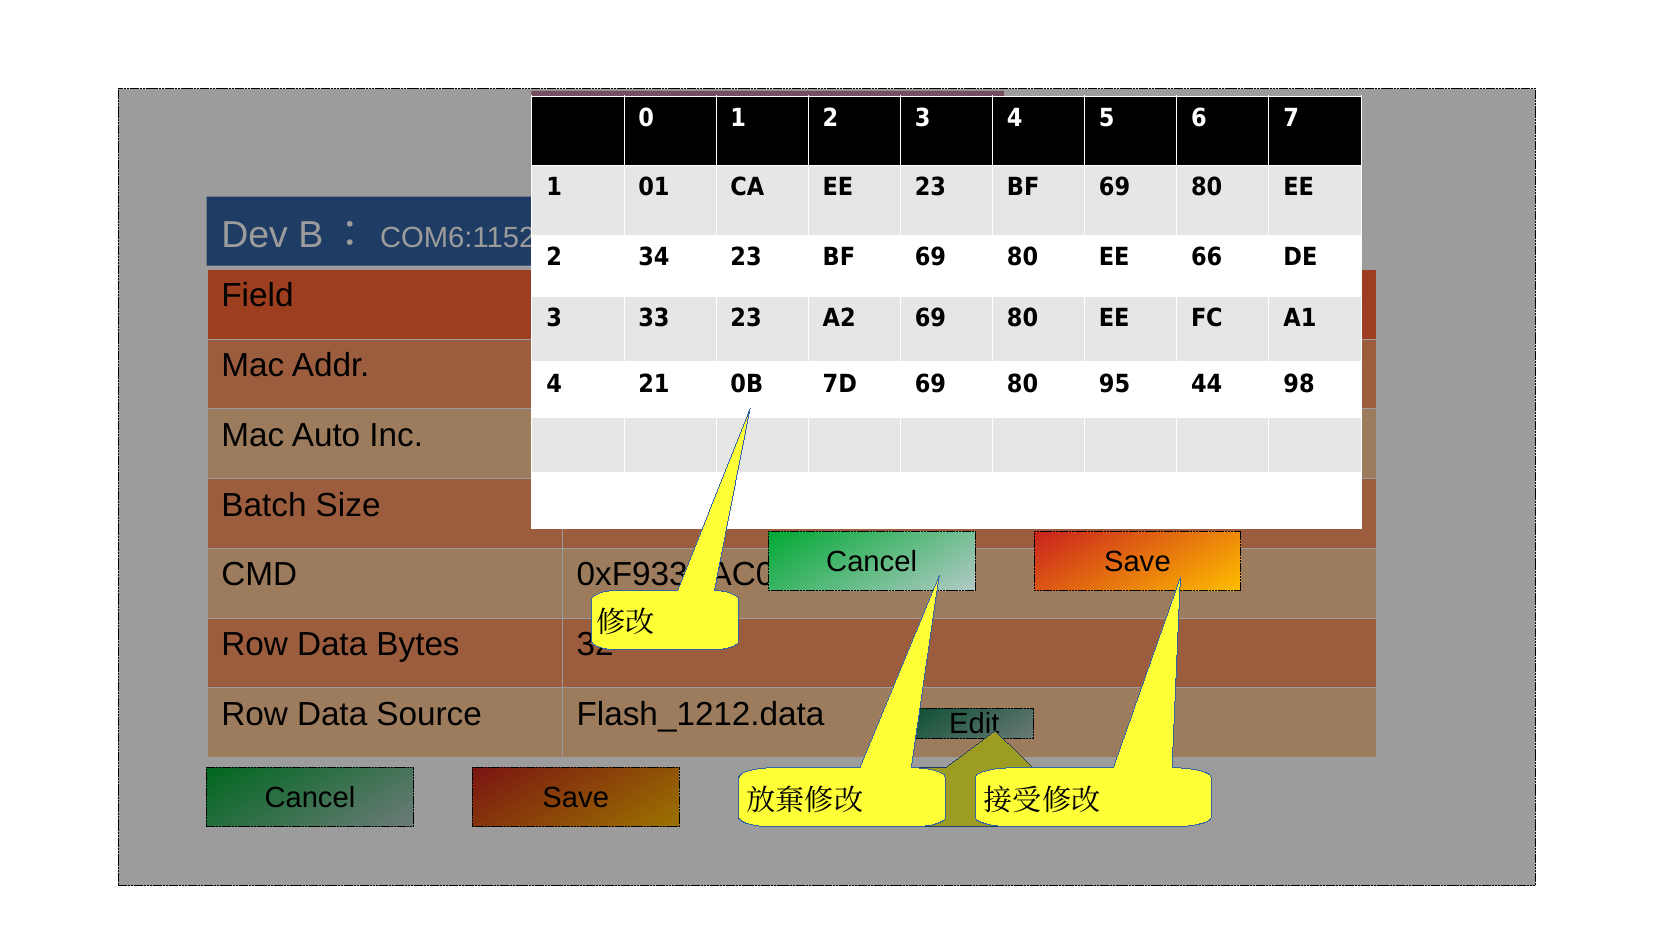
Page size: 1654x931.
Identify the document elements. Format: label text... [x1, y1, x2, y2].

table_cell BF [809, 236, 900, 296]
text_box 接受修改 [975, 577, 1212, 827]
table_cell [1269, 473, 1361, 528]
table_header 3 [901, 97, 992, 165]
table_cell 23 [717, 297, 808, 361]
table_cell [901, 473, 992, 528]
table_cell [532, 473, 624, 528]
table_cell 98 [1269, 362, 1361, 417]
table_cell [625, 473, 716, 528]
table_cell 69 [901, 297, 992, 361]
table_cell 69 [901, 236, 992, 296]
table_header 2 [809, 97, 900, 165]
table_cell [1177, 418, 1268, 472]
table_cell 95 [1085, 362, 1176, 417]
table_cell 1 [532, 166, 624, 235]
table_cell 80 [1177, 166, 1268, 235]
table_cell 69 [901, 362, 992, 417]
text_box 修改 [591, 408, 751, 650]
table_cell 7D [809, 362, 900, 417]
table_cell 21 [625, 362, 716, 417]
table_cell [727, 473, 808, 528]
text_box 放棄修改 [738, 575, 946, 827]
table_cell [1085, 473, 1176, 528]
table_cell 23 [717, 236, 808, 296]
table_cell [809, 418, 900, 472]
table_cell FC [1177, 297, 1268, 361]
table_cell 33 [625, 297, 716, 361]
table_cell EE [1085, 236, 1176, 296]
table_cell [993, 473, 1084, 528]
table_header 5 [1085, 97, 1176, 165]
table_cell 3 [532, 297, 624, 361]
table_cell [993, 418, 1084, 472]
table_cell [738, 418, 808, 472]
table_header 6 [1177, 97, 1268, 165]
table_cell 0B [717, 362, 808, 417]
table_header 0 [625, 97, 716, 165]
table_cell DE [1269, 236, 1361, 296]
table_cell [717, 418, 745, 472]
table_cell 01 [625, 166, 716, 235]
table_cell 80 [993, 297, 1084, 361]
table_header 1 [717, 97, 808, 165]
text_box Cancel [768, 531, 976, 591]
table_cell A1 [1269, 297, 1361, 361]
table_cell 34 [625, 236, 716, 296]
table_cell CA [717, 166, 808, 235]
table_cell BF [993, 166, 1084, 235]
table_cell 44 [1177, 362, 1268, 417]
table_cell 80 [993, 236, 1084, 296]
text_box [118, 88, 1536, 886]
table_cell A2 [809, 297, 900, 361]
table_cell [532, 418, 624, 472]
table_cell 23 [901, 166, 992, 235]
table_cell 4 [532, 362, 624, 417]
table_cell 66 [1177, 236, 1268, 296]
table_cell 69 [1085, 166, 1176, 235]
table_cell EE [1269, 166, 1361, 235]
table_cell EE [1085, 297, 1176, 361]
table_cell EE [809, 166, 900, 235]
table_cell [1085, 418, 1176, 472]
table_cell [1269, 418, 1361, 472]
table_cell [717, 473, 723, 488]
table_cell [901, 418, 992, 472]
table_cell 2 [532, 236, 624, 296]
table_header 4 [993, 97, 1084, 165]
table_cell [625, 418, 716, 472]
table_header 7 [1269, 97, 1361, 165]
table_header [532, 97, 624, 165]
text_box Save [1034, 531, 1241, 591]
table_cell [809, 473, 900, 528]
table_cell 80 [993, 362, 1084, 417]
table_cell [1177, 473, 1268, 528]
